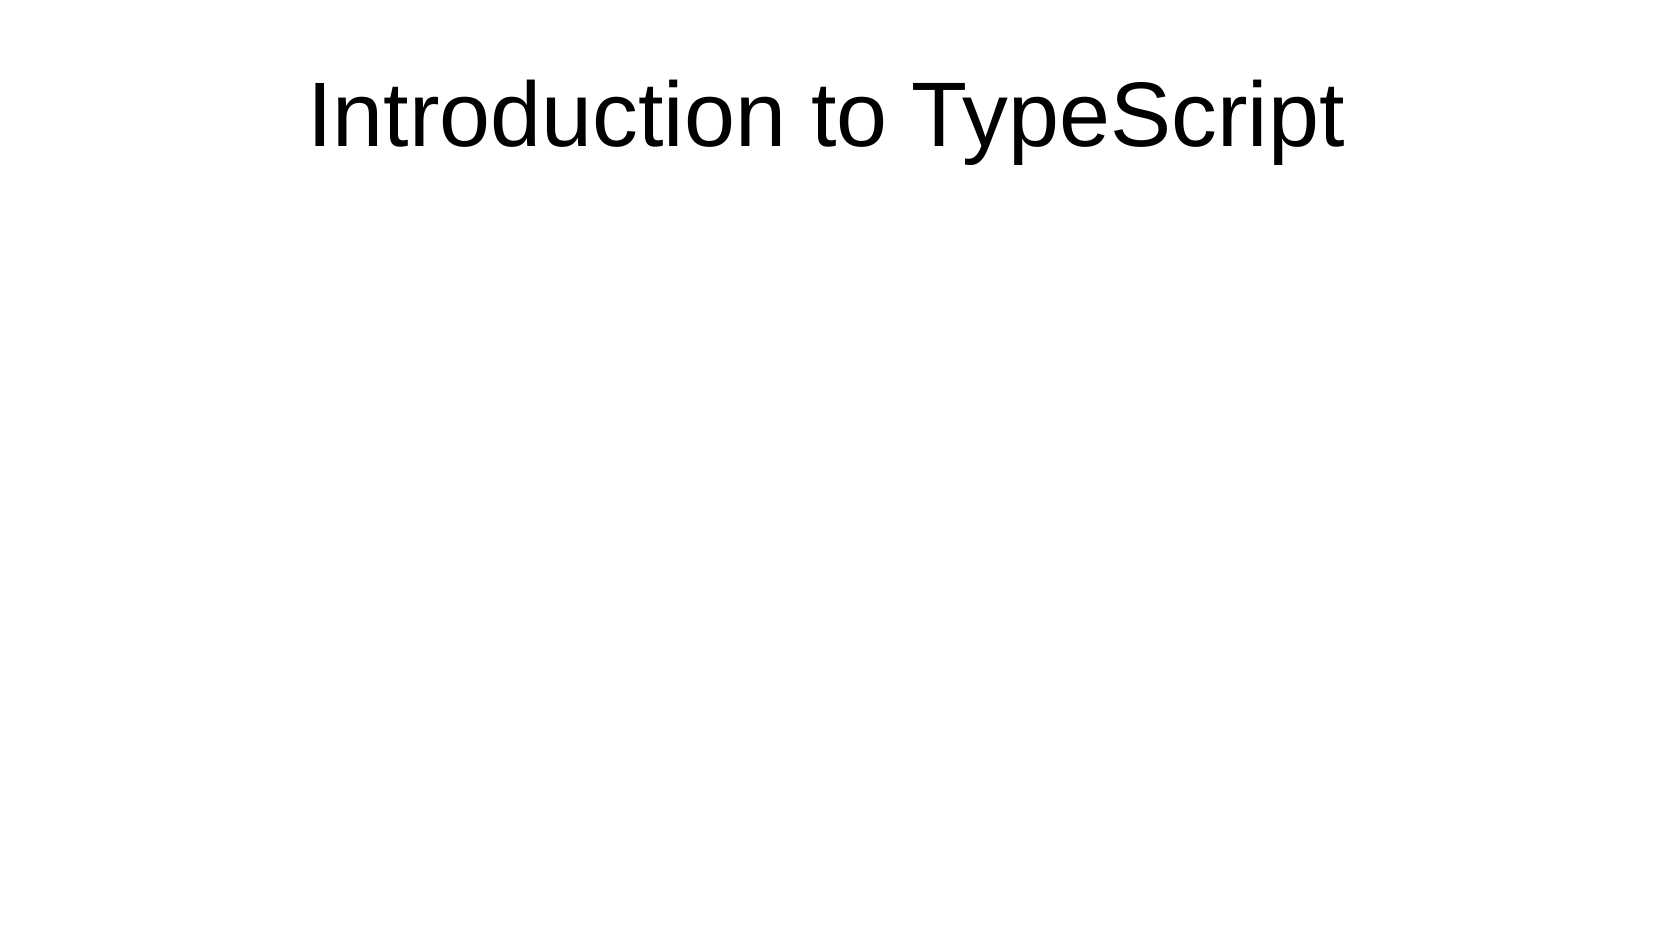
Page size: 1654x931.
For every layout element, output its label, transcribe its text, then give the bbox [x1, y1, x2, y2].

title Introduction to TypeScript [82, 37, 1571, 193]
